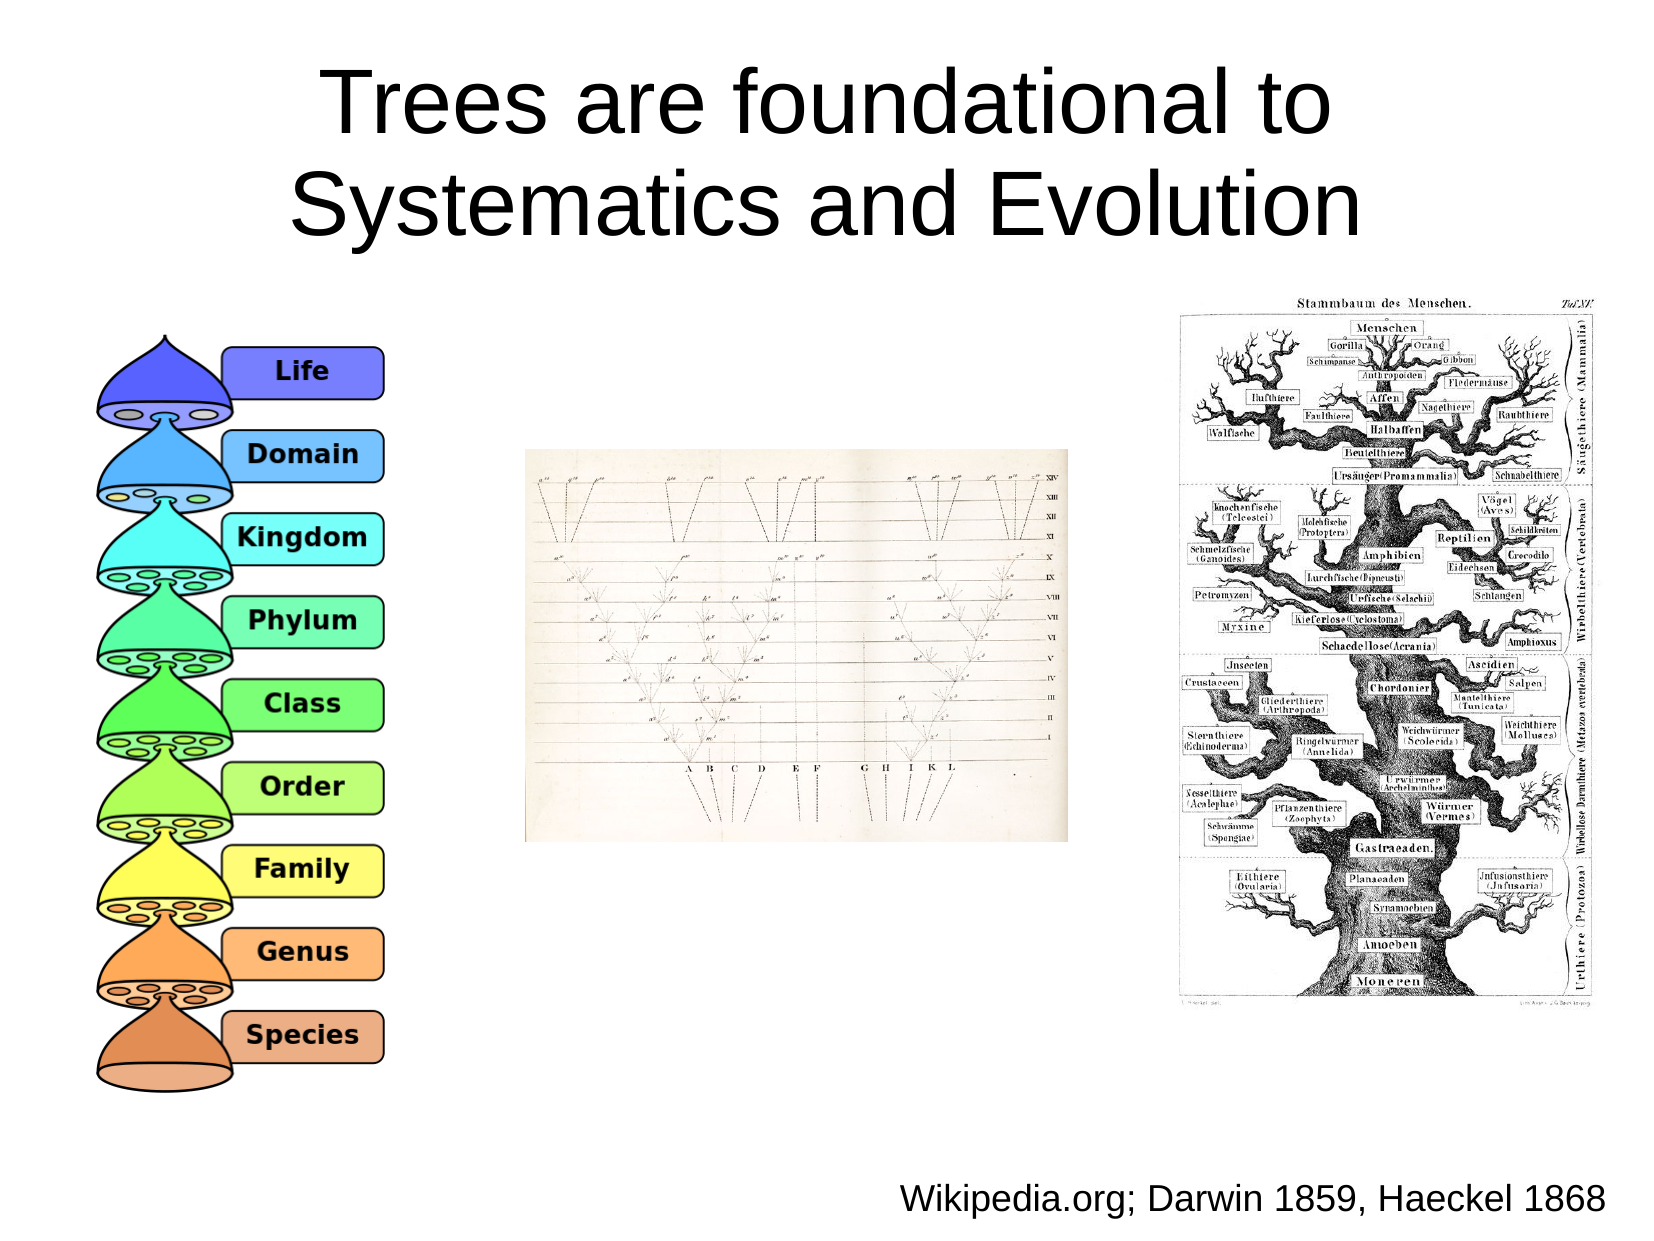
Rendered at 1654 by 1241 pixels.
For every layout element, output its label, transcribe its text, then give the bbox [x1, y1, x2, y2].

picture [1164, 290, 1607, 1010]
picture [90, 327, 391, 1098]
text_box Wikipedia.org; Darwin 1859, Haeckel 1868 [885, 1170, 1638, 1241]
picture [525, 449, 1068, 842]
title Trees are foundational to Systematics and Evolution [82, 49, 1571, 257]
